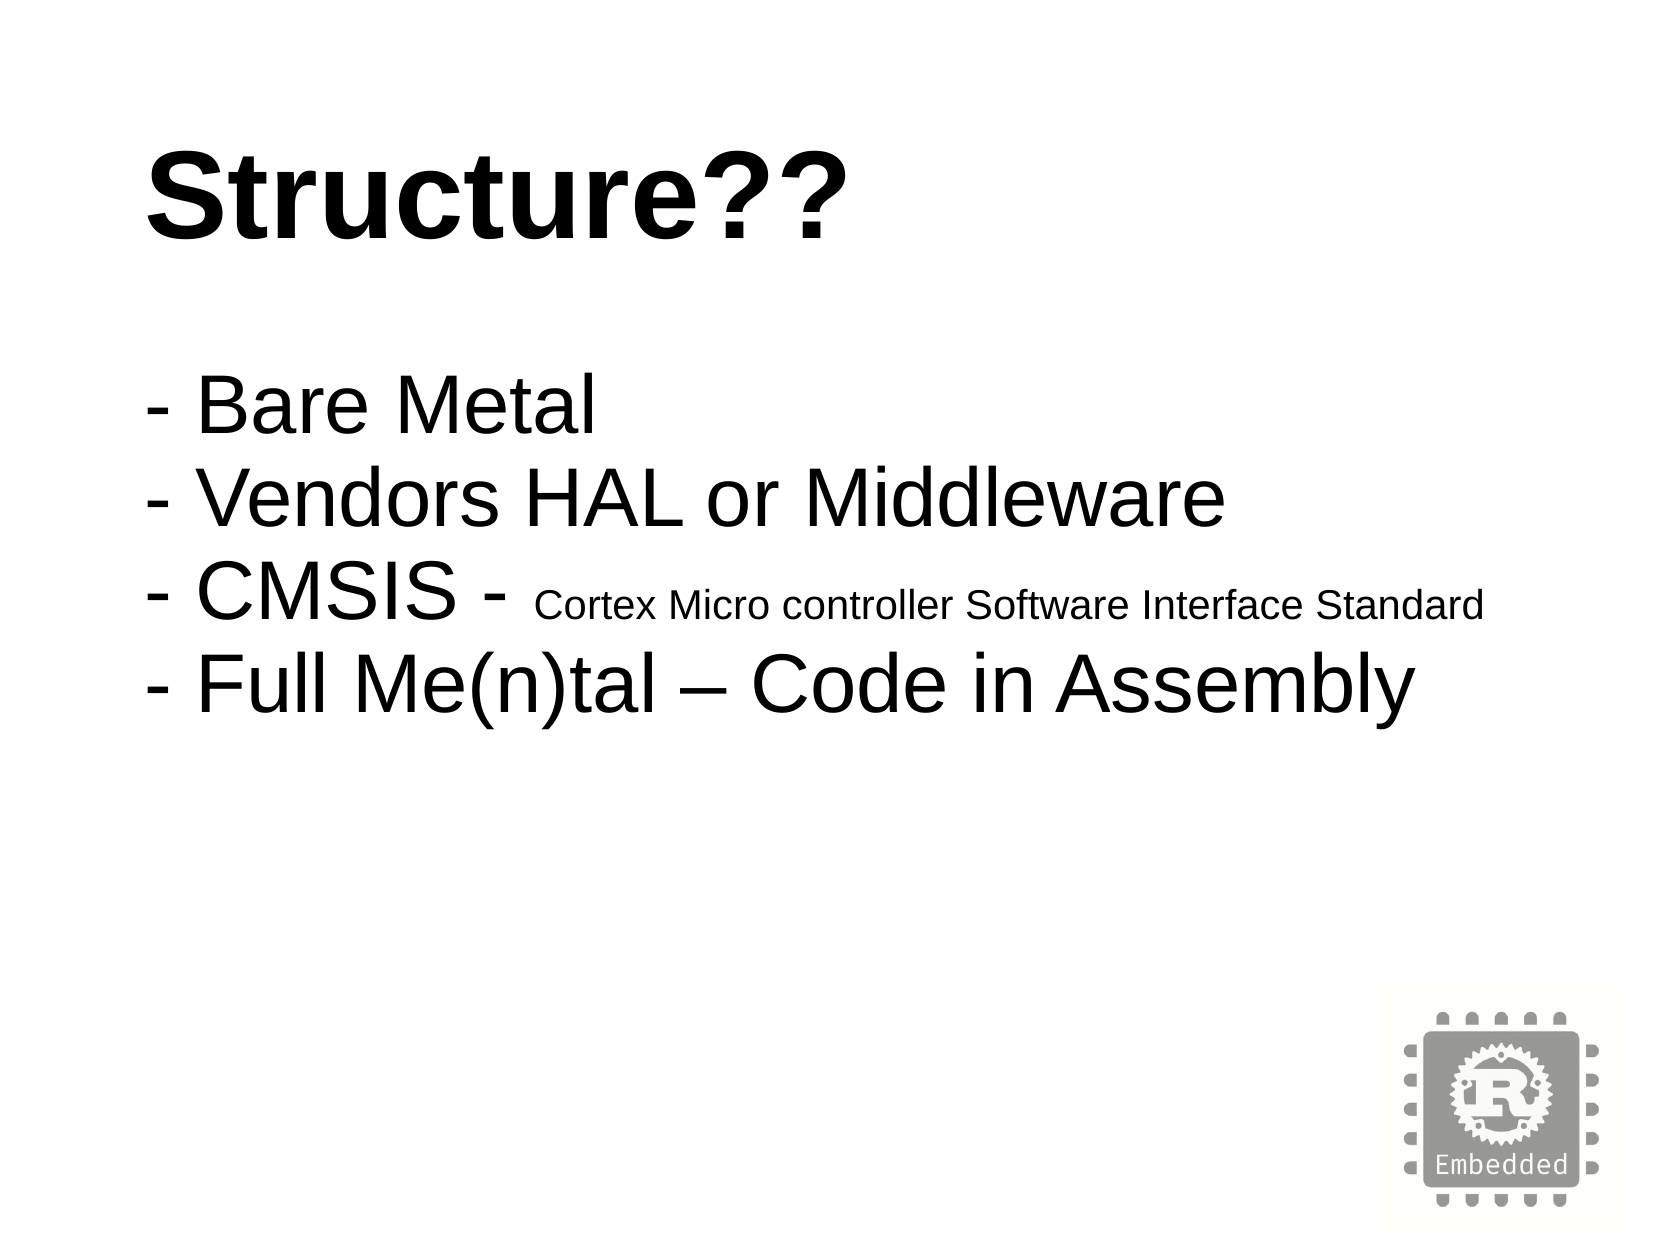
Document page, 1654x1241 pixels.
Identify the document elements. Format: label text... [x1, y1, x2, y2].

text_box Structure?? - Bare Metal - Vendors HAL or Middleware - CMSIS - Cortex Micro controller Software Interface Standard - Full Me(n)tal – Code in Assembly [129, 118, 1571, 738]
picture [1381, 989, 1621, 1229]
